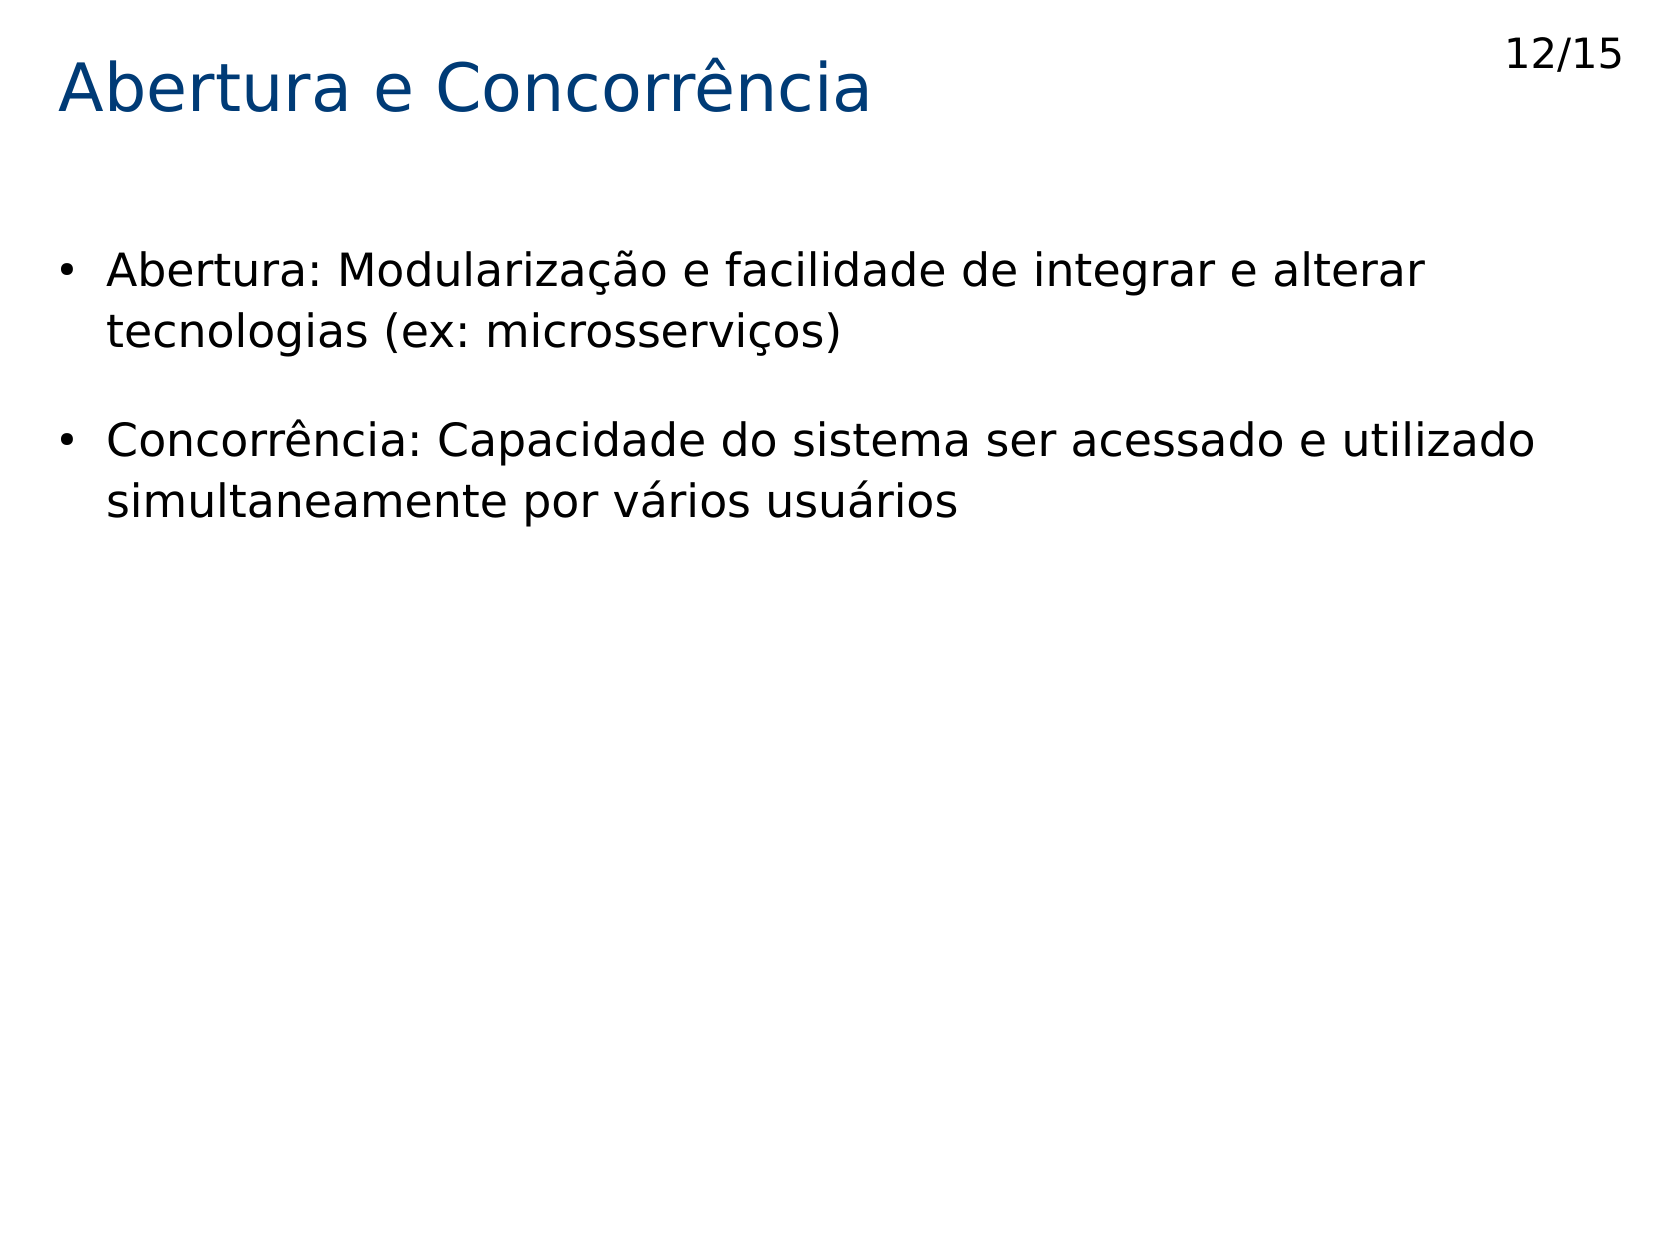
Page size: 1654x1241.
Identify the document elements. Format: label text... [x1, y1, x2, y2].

title Abertura e Concorrência [59, 29, 1506, 148]
list Abertura: Modularização e facilidade de integrar e alterar tecnologias (ex: microsserviços) Concorrência: Capacidade do sistema ser acessado e utilizado simultaneamente por vários usuários [59, 236, 1595, 1211]
